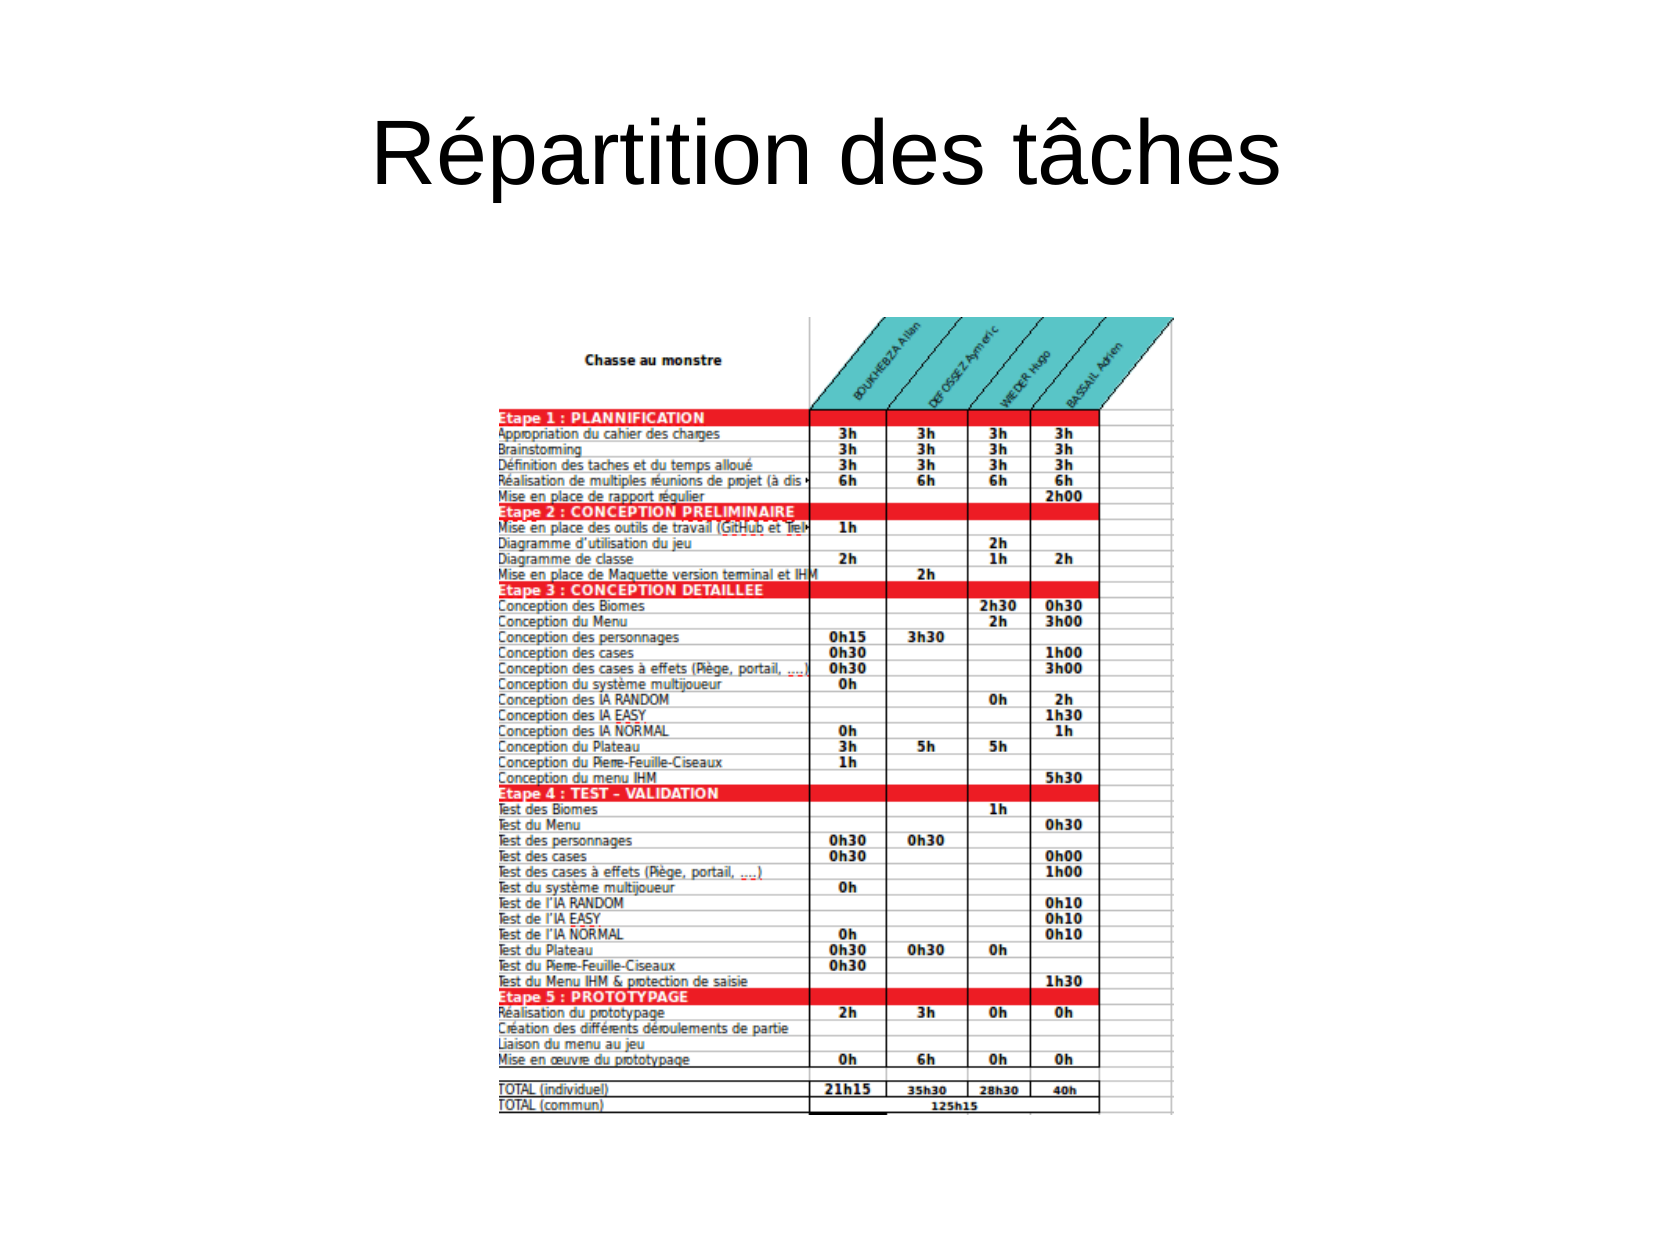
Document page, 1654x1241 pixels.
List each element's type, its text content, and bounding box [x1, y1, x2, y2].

picture [499, 317, 1174, 1115]
title Répartition des tâches [82, 49, 1571, 257]
